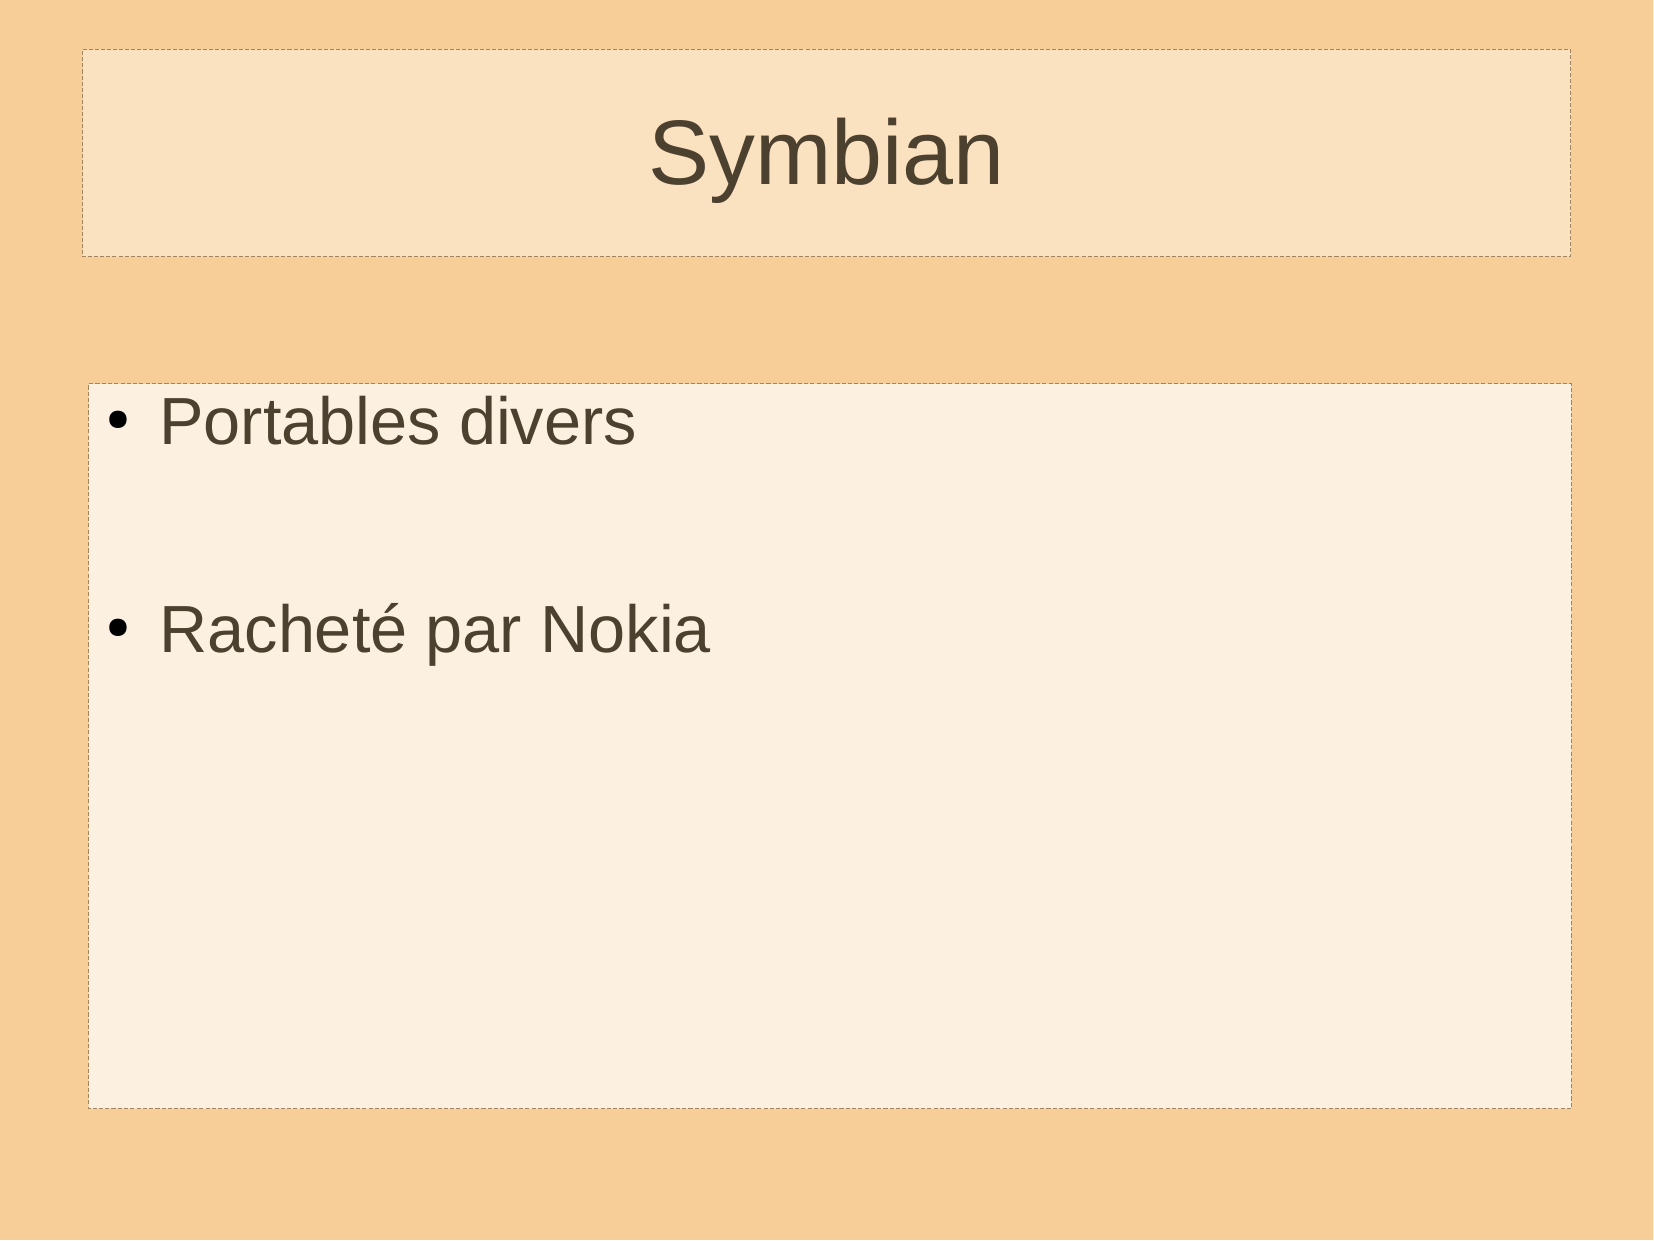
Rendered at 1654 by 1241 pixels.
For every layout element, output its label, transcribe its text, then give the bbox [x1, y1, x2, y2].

list Portables divers Racheté par Nokia [88, 383, 1572, 1109]
title Symbian [82, 49, 1571, 257]
